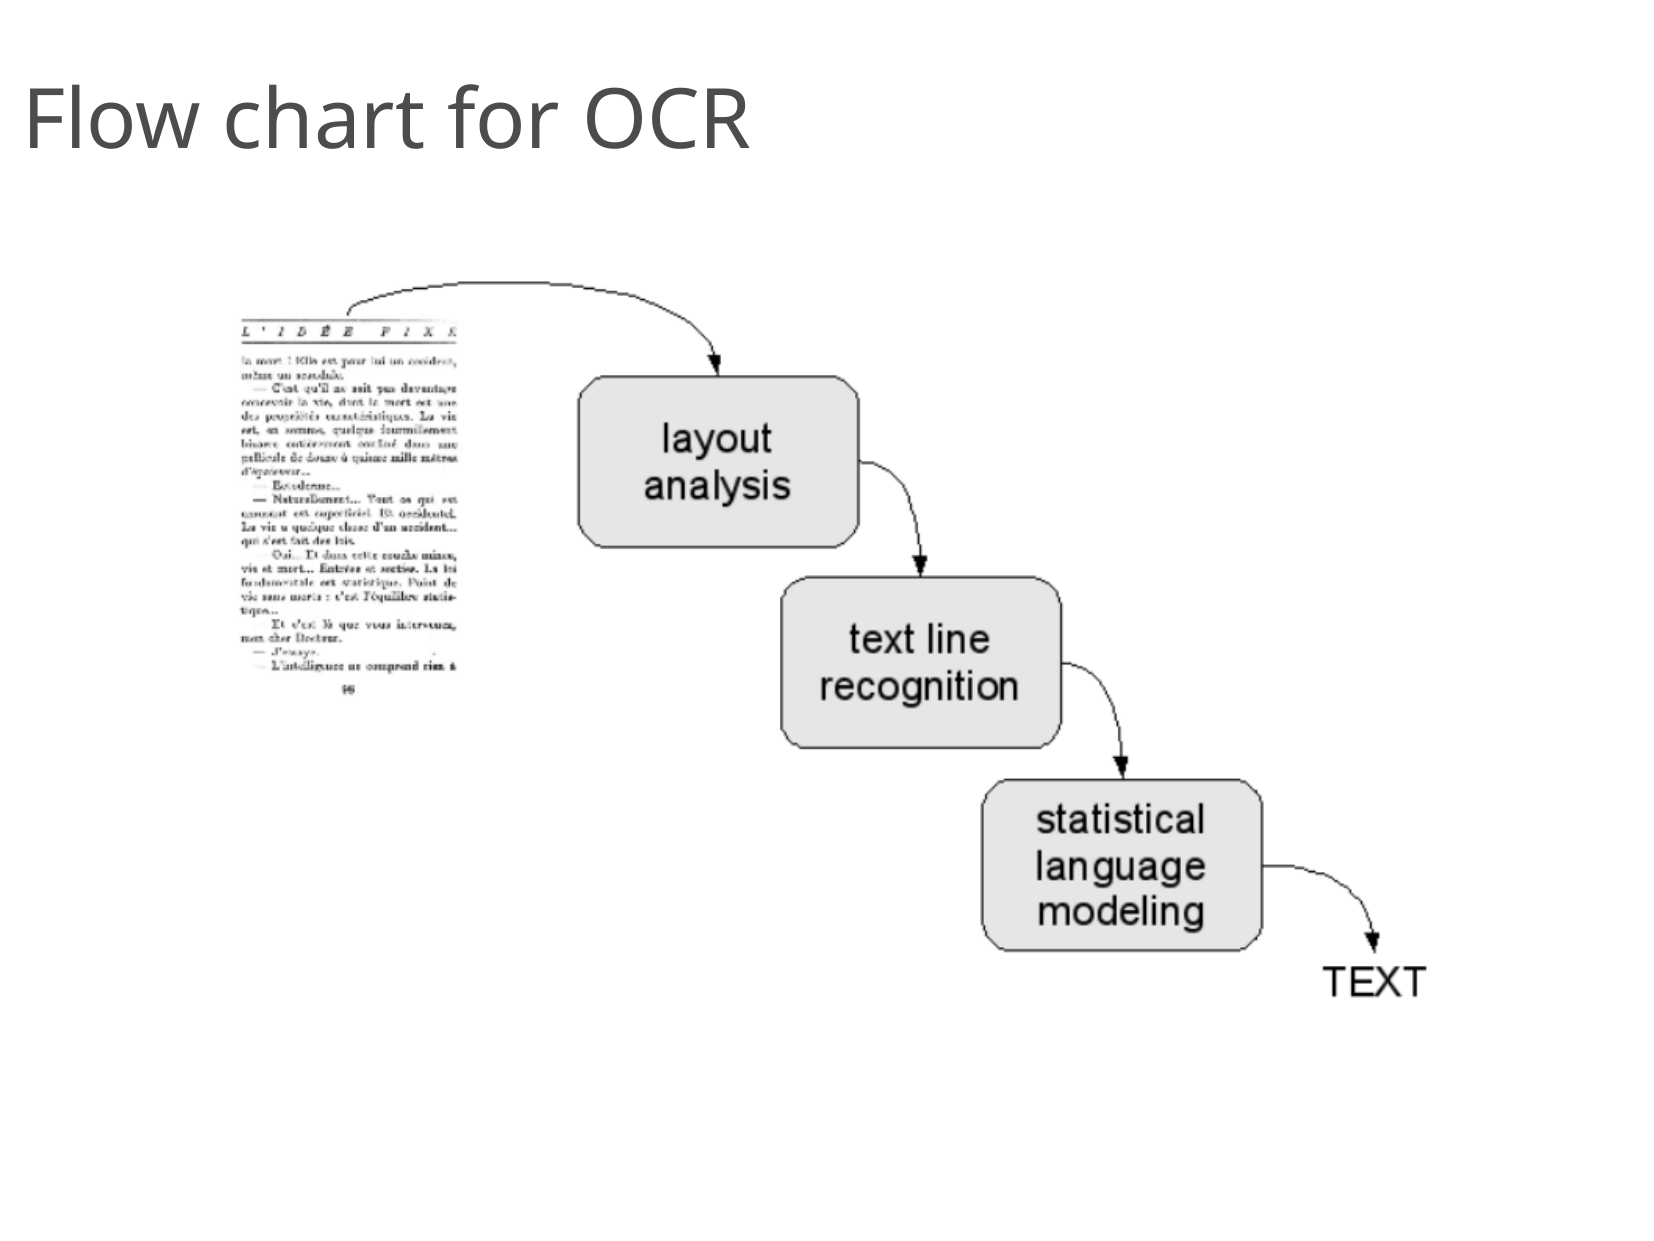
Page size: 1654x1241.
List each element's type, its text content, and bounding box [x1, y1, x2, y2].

title Flow chart for OCR [22, 26, 1654, 205]
picture [211, 263, 1447, 1015]
